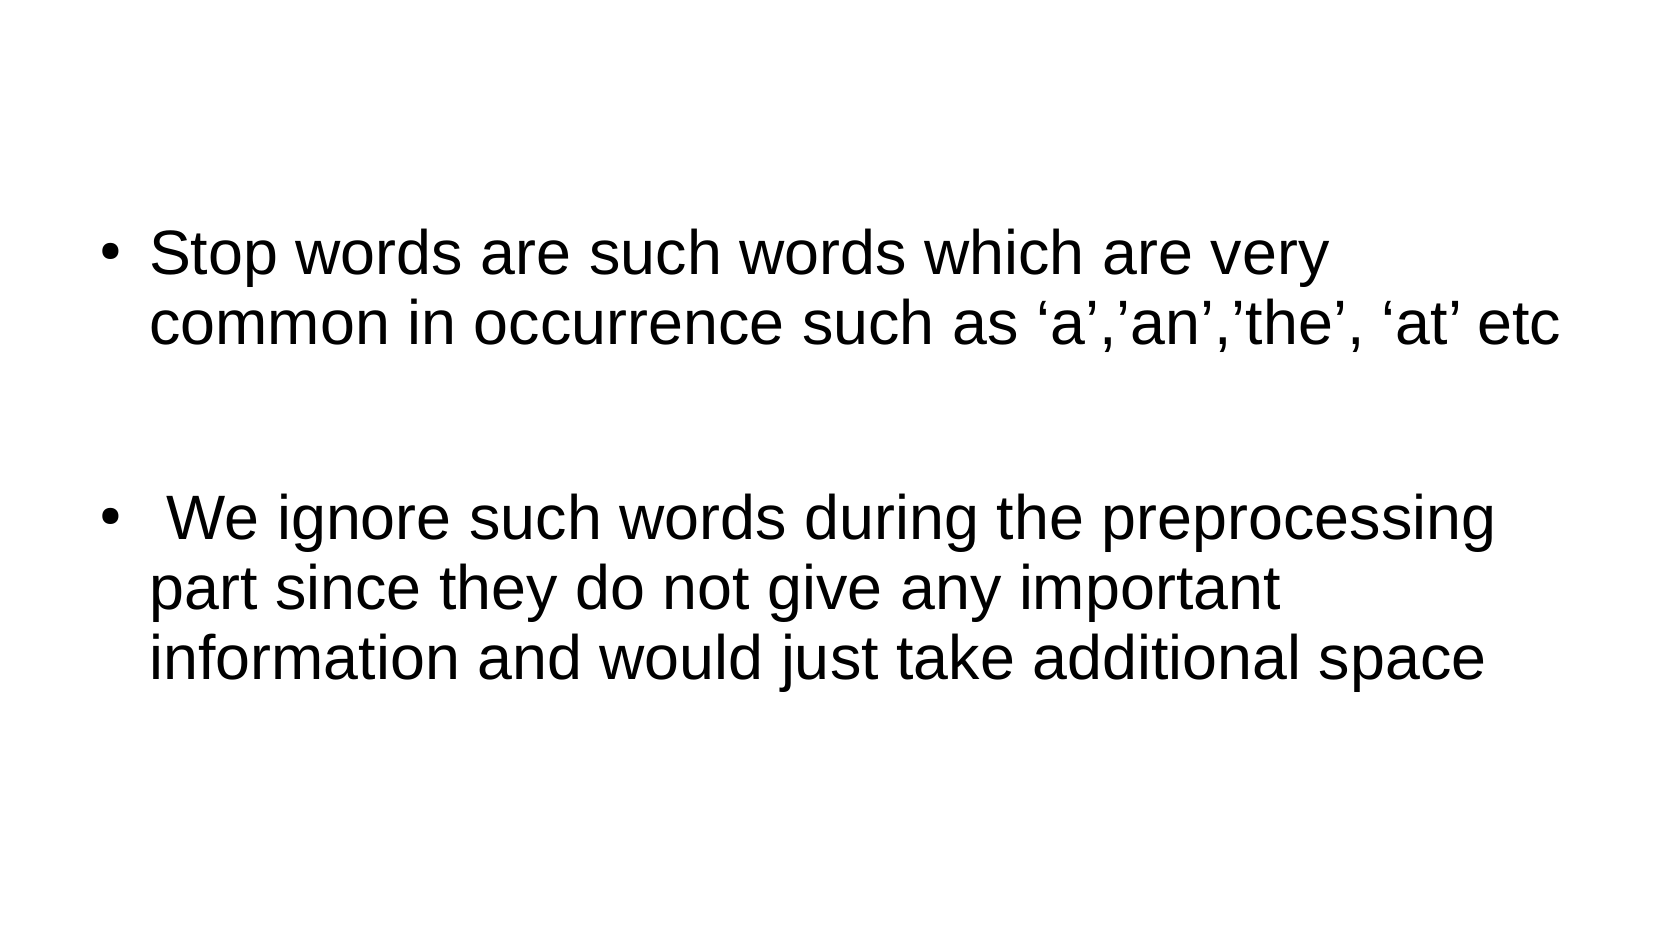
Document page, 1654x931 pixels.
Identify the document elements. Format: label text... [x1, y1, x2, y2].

list Stop words are such words which are very common in occurrence such as ‘a’,’an’,’the’, ‘at’ etc We ignore such words during the preprocessing part since they do not give any important information and would just take additional space [82, 217, 1571, 758]
